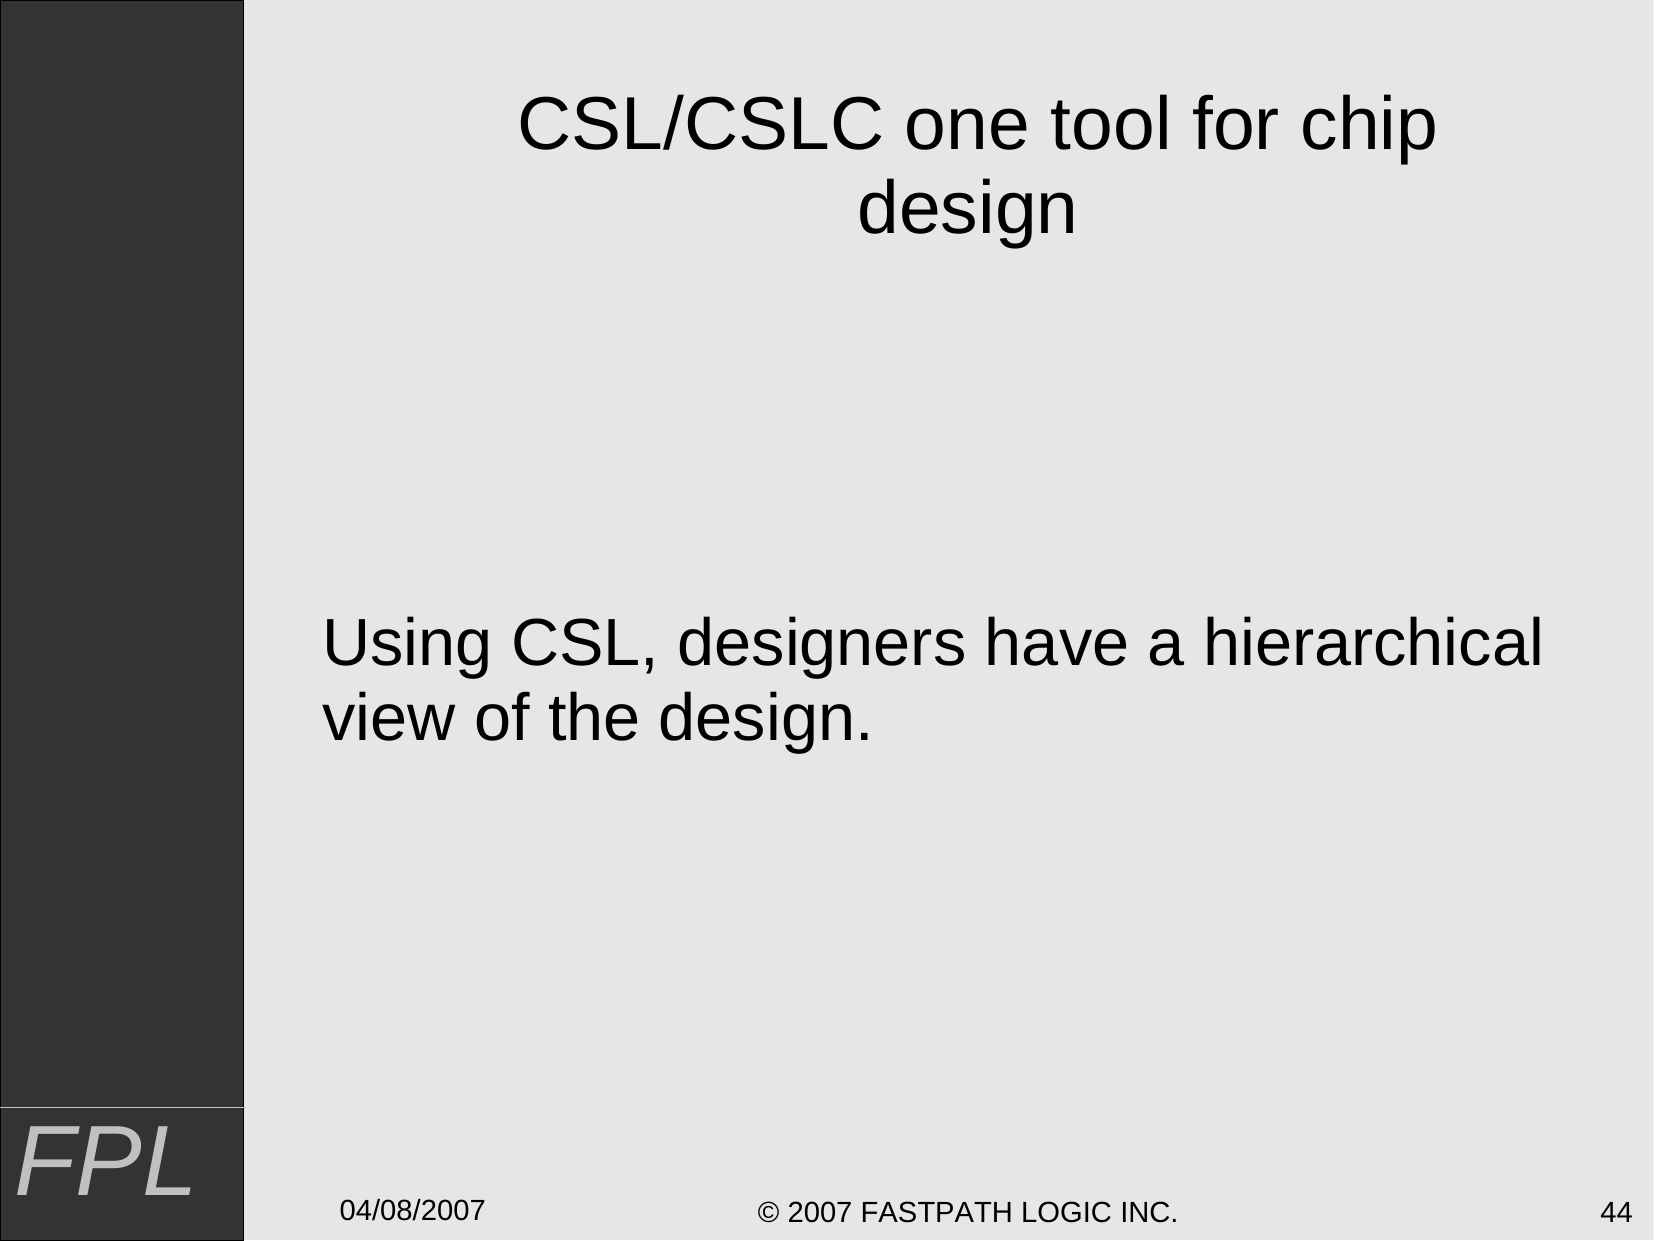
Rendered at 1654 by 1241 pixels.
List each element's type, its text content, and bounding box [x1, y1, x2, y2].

subtitle Using CSL, designers have a hierarchical view of the design. [322, 272, 1635, 1179]
title CSL/CSLC one tool for chip design [427, 54, 1530, 272]
